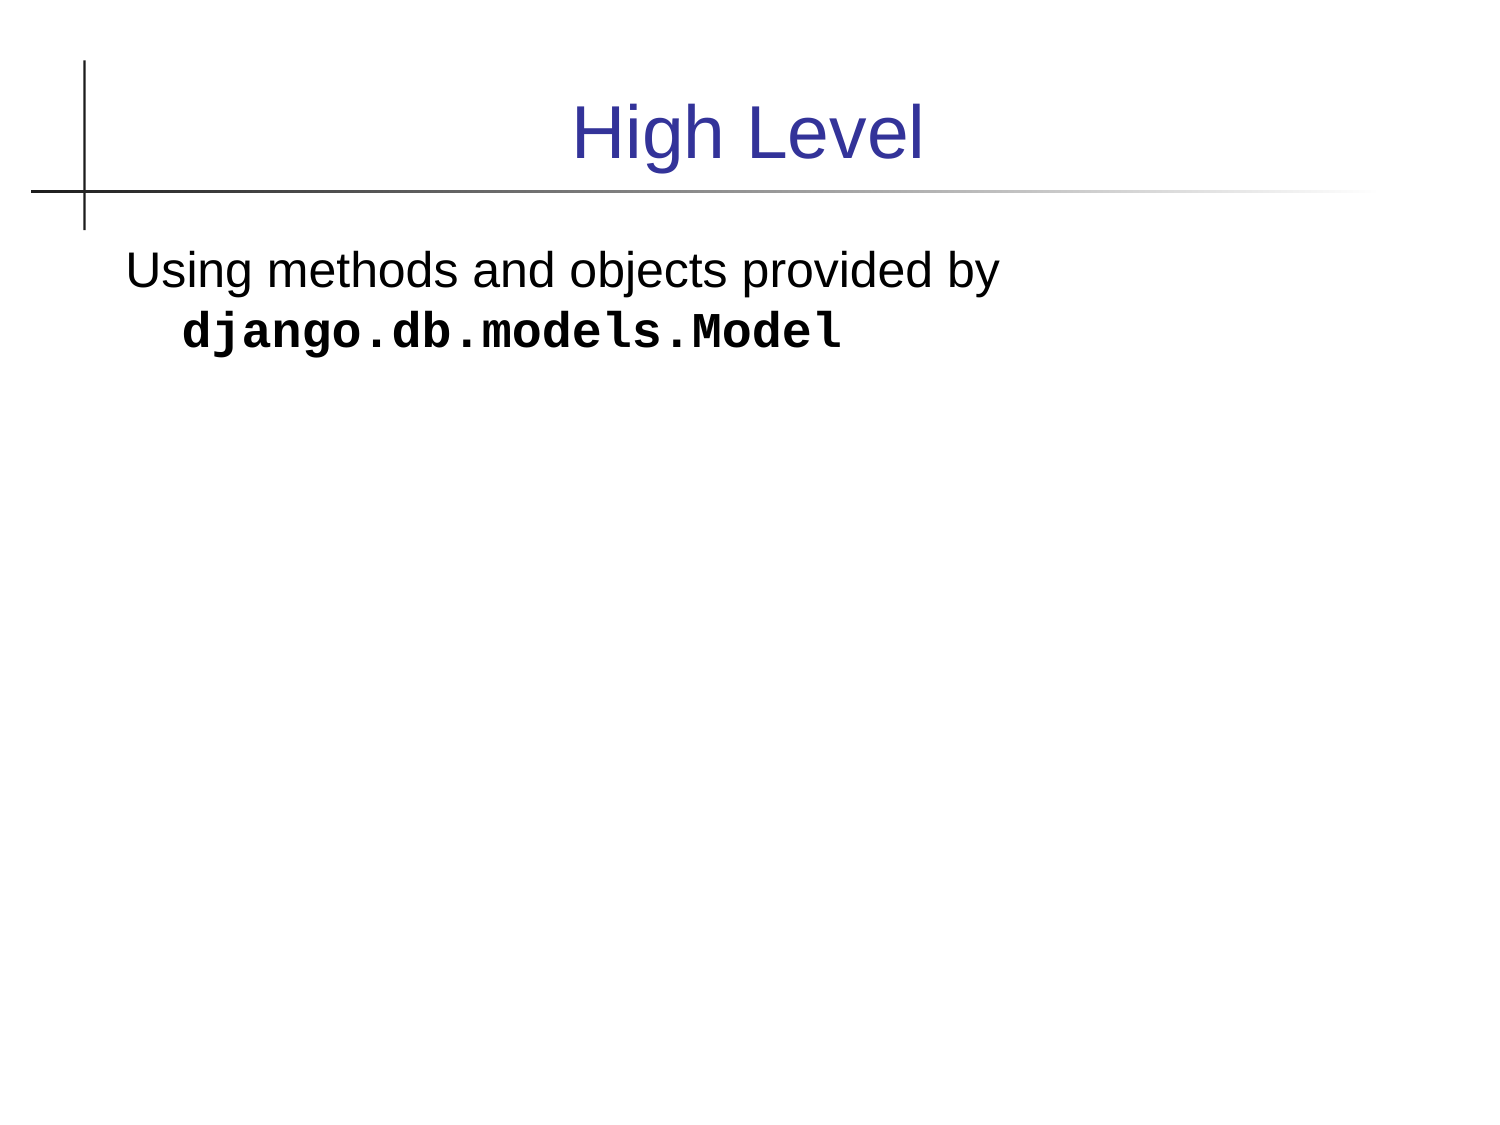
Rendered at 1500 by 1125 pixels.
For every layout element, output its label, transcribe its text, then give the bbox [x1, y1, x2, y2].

title High Level [100, 42, 1397, 182]
list Using methods and objects provided by django.db.models.Model [110, 229, 1408, 960]
